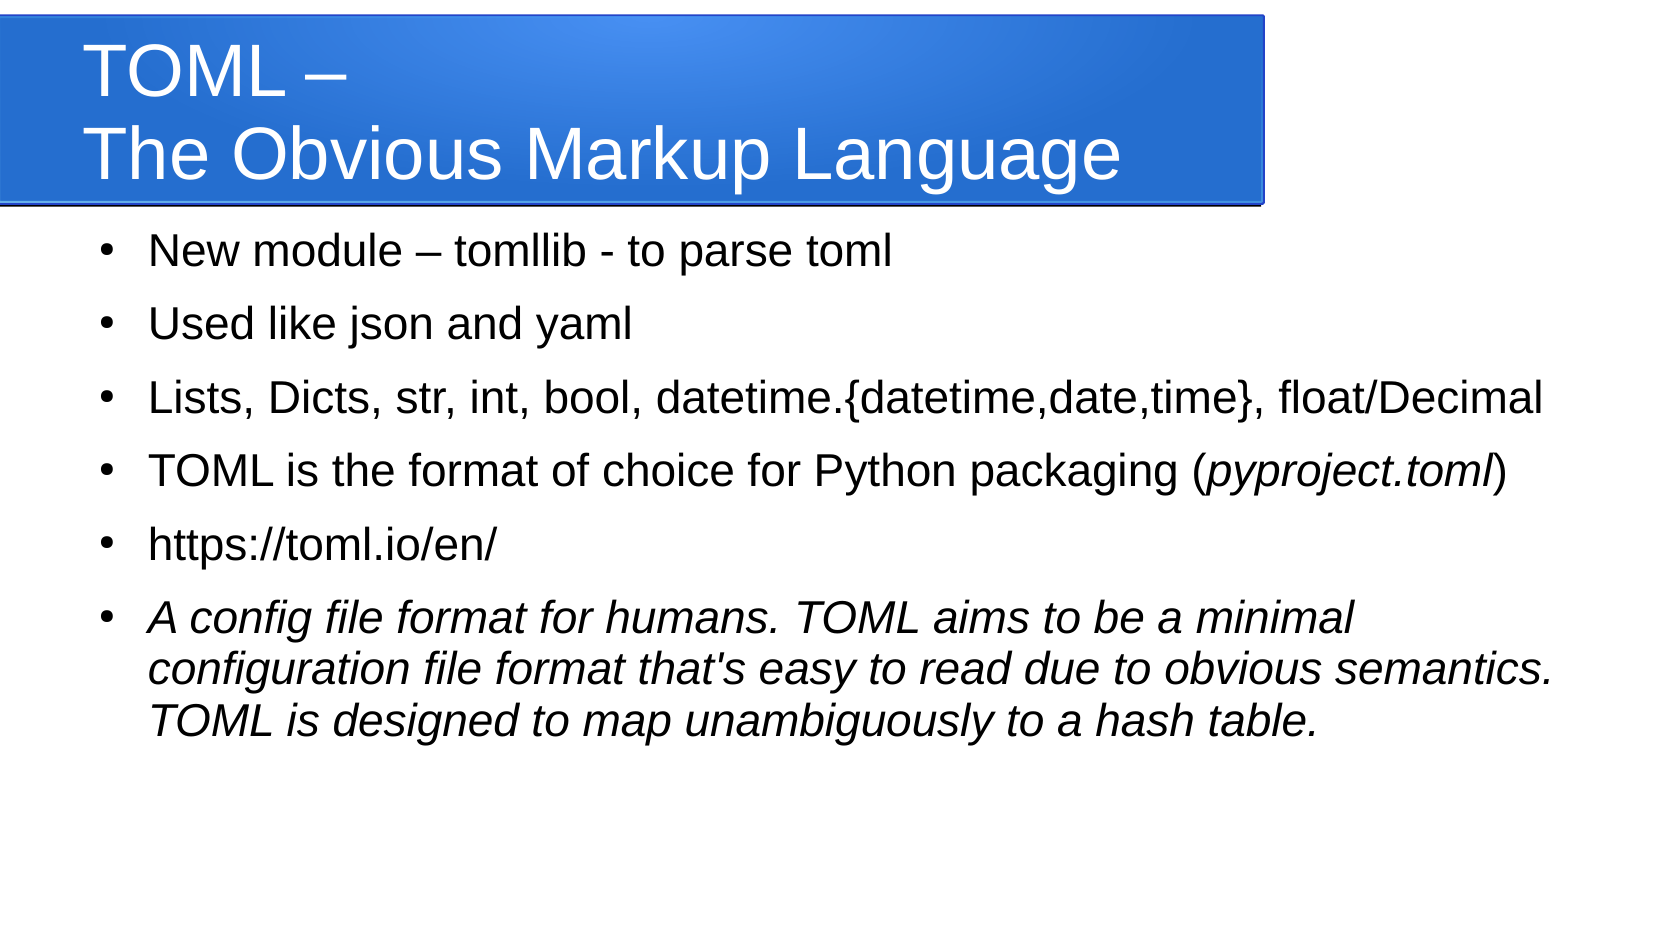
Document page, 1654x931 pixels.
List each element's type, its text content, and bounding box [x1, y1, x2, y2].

list New module – tomllib - to parse toml Used like json and yaml Lists, Dicts, str, int, bool, datetime.{datetime,date,time}, float/Decimal TOML is the format of choice for Python packaging (pyproject.toml) https://toml.io/en/ A config file format for humans. TOML aims to be a minimal configuration file format that's easy to read due to obvious semantics. TOML is designed to map unambiguously to a hash table. [82, 224, 1571, 856]
title TOML – The Obvious Markup Language [82, 29, 1235, 196]
